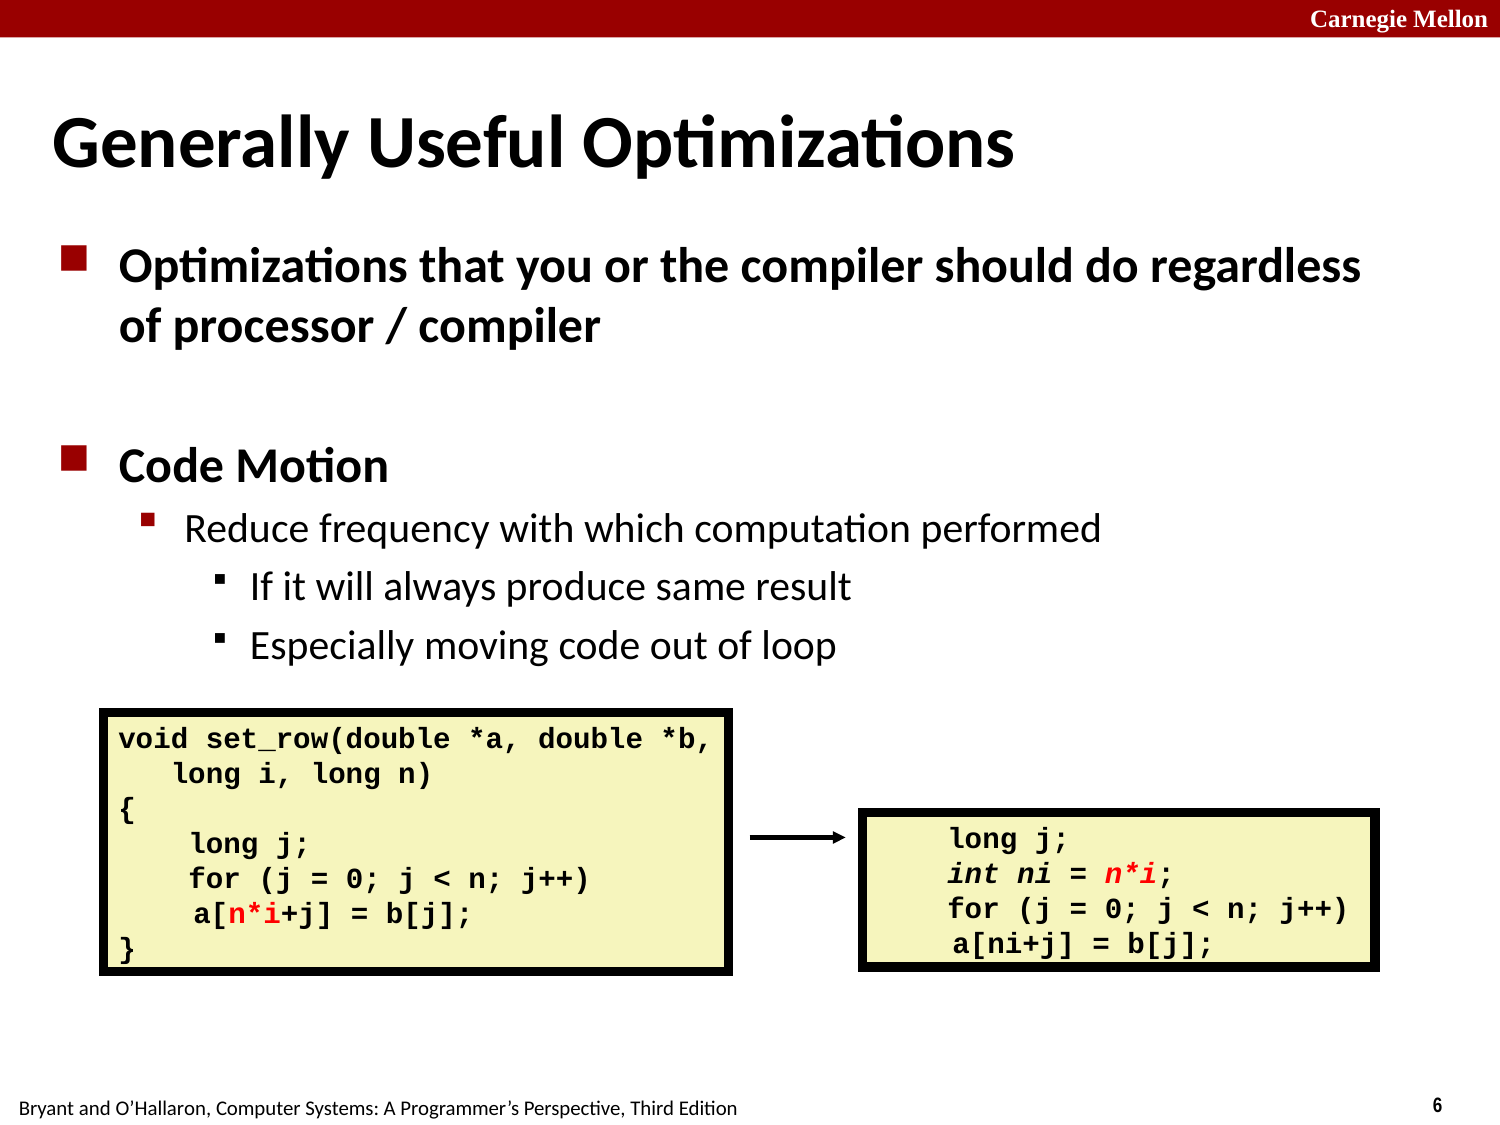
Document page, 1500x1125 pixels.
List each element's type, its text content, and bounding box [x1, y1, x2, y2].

title Generally Useful Optimizations [37, 50, 1408, 224]
text_box long j; int ni = n*i; for (j = 0; j < n; j++) a[ni+j] = b[j]; [862, 812, 1375, 967]
text_box void set_row(double *a, double *b, long i, long n) { long j; for (j = 0; j < n; j++) a[n*i+j] = b[j]; } [103, 712, 729, 972]
list Optimizations that you or the compiler should do regardless of processor / compiler Code Motion Reduce frequency with which computation performed If it will always produce same result Especially moving code out of loop [47, 225, 1411, 763]
